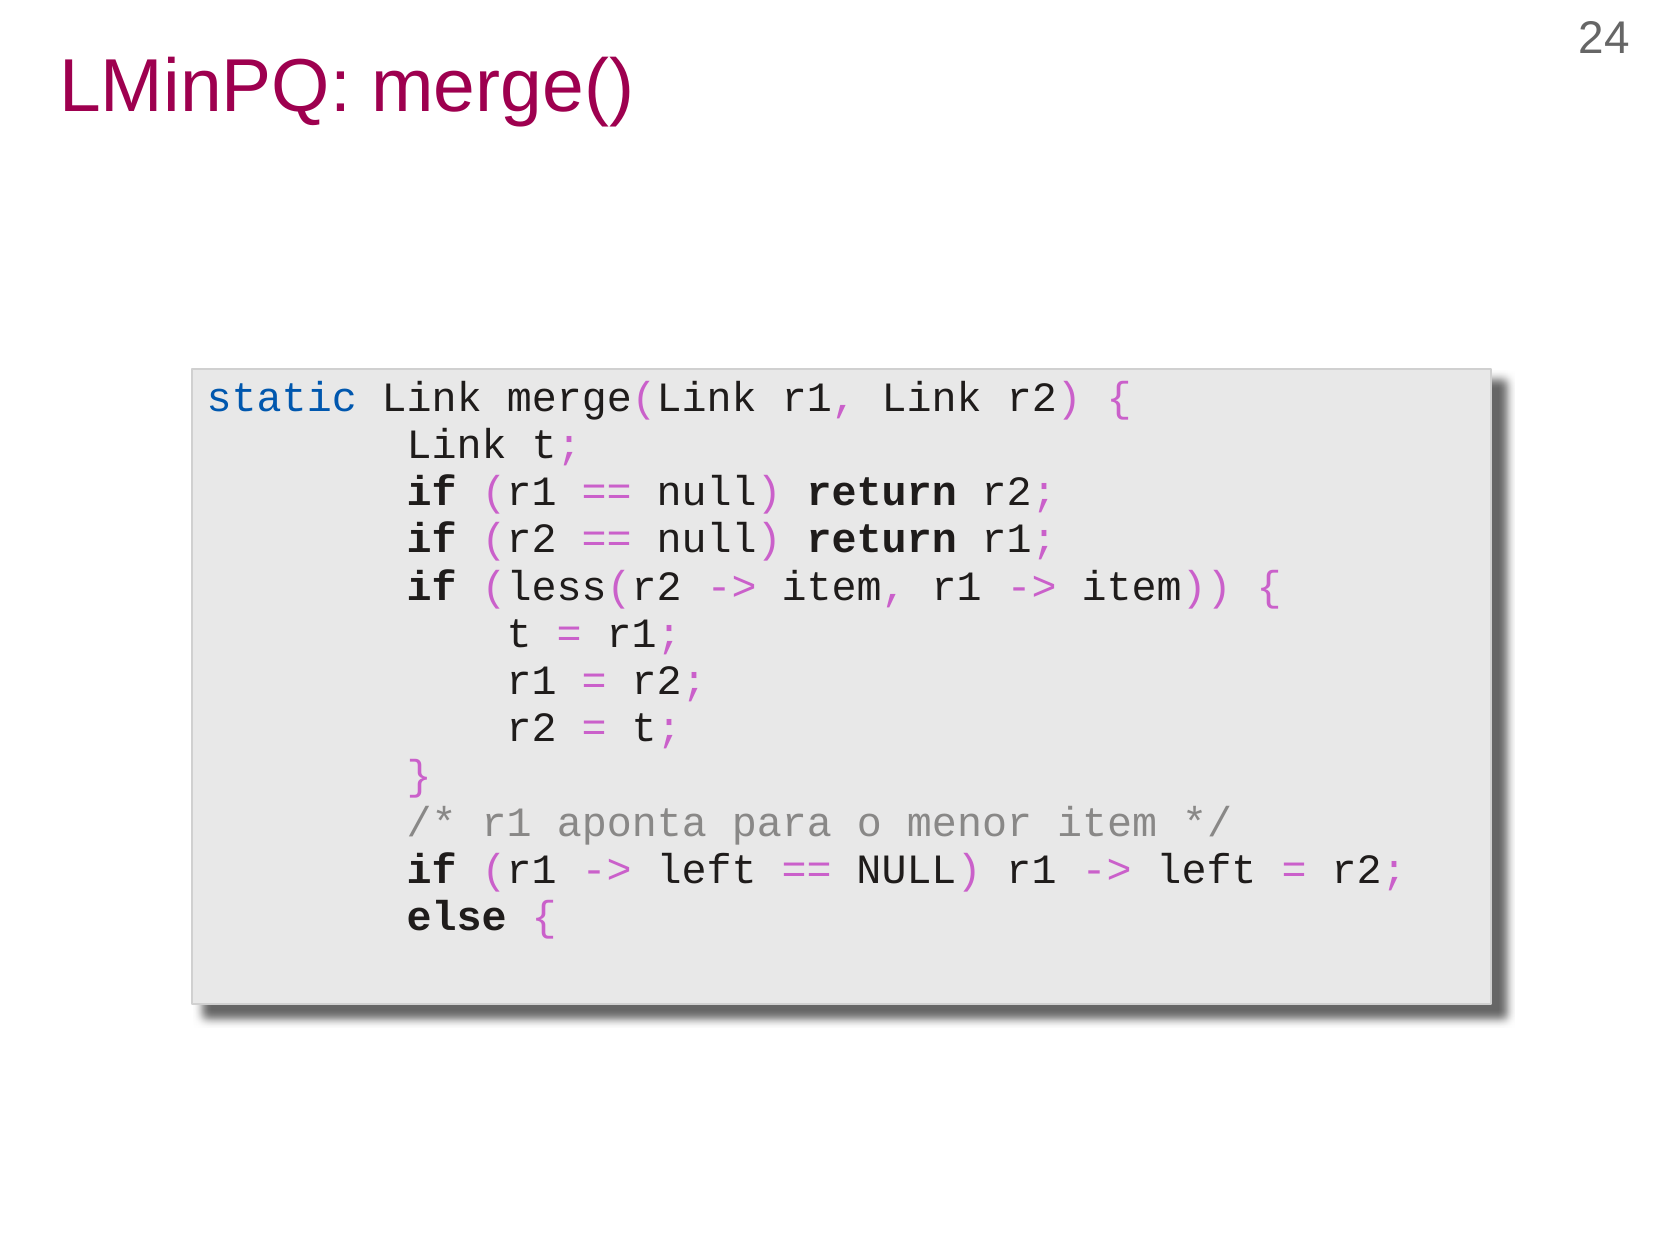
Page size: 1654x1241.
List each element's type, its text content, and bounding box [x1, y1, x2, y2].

text_box static Link merge(Link r1, Link r2) { Link t; if (r1 == null) return r2; if (r2 == null) return r1; if (less(r2 -> item, r1 -> item)) { t = r1; r1 = r2; r2 = t; } /* r1 aponta para o menor item */ if (r1 -> left == NULL) r1 -> left = r2; else { [191, 369, 1492, 1004]
title LMinPQ: merge() [59, 29, 1595, 148]
